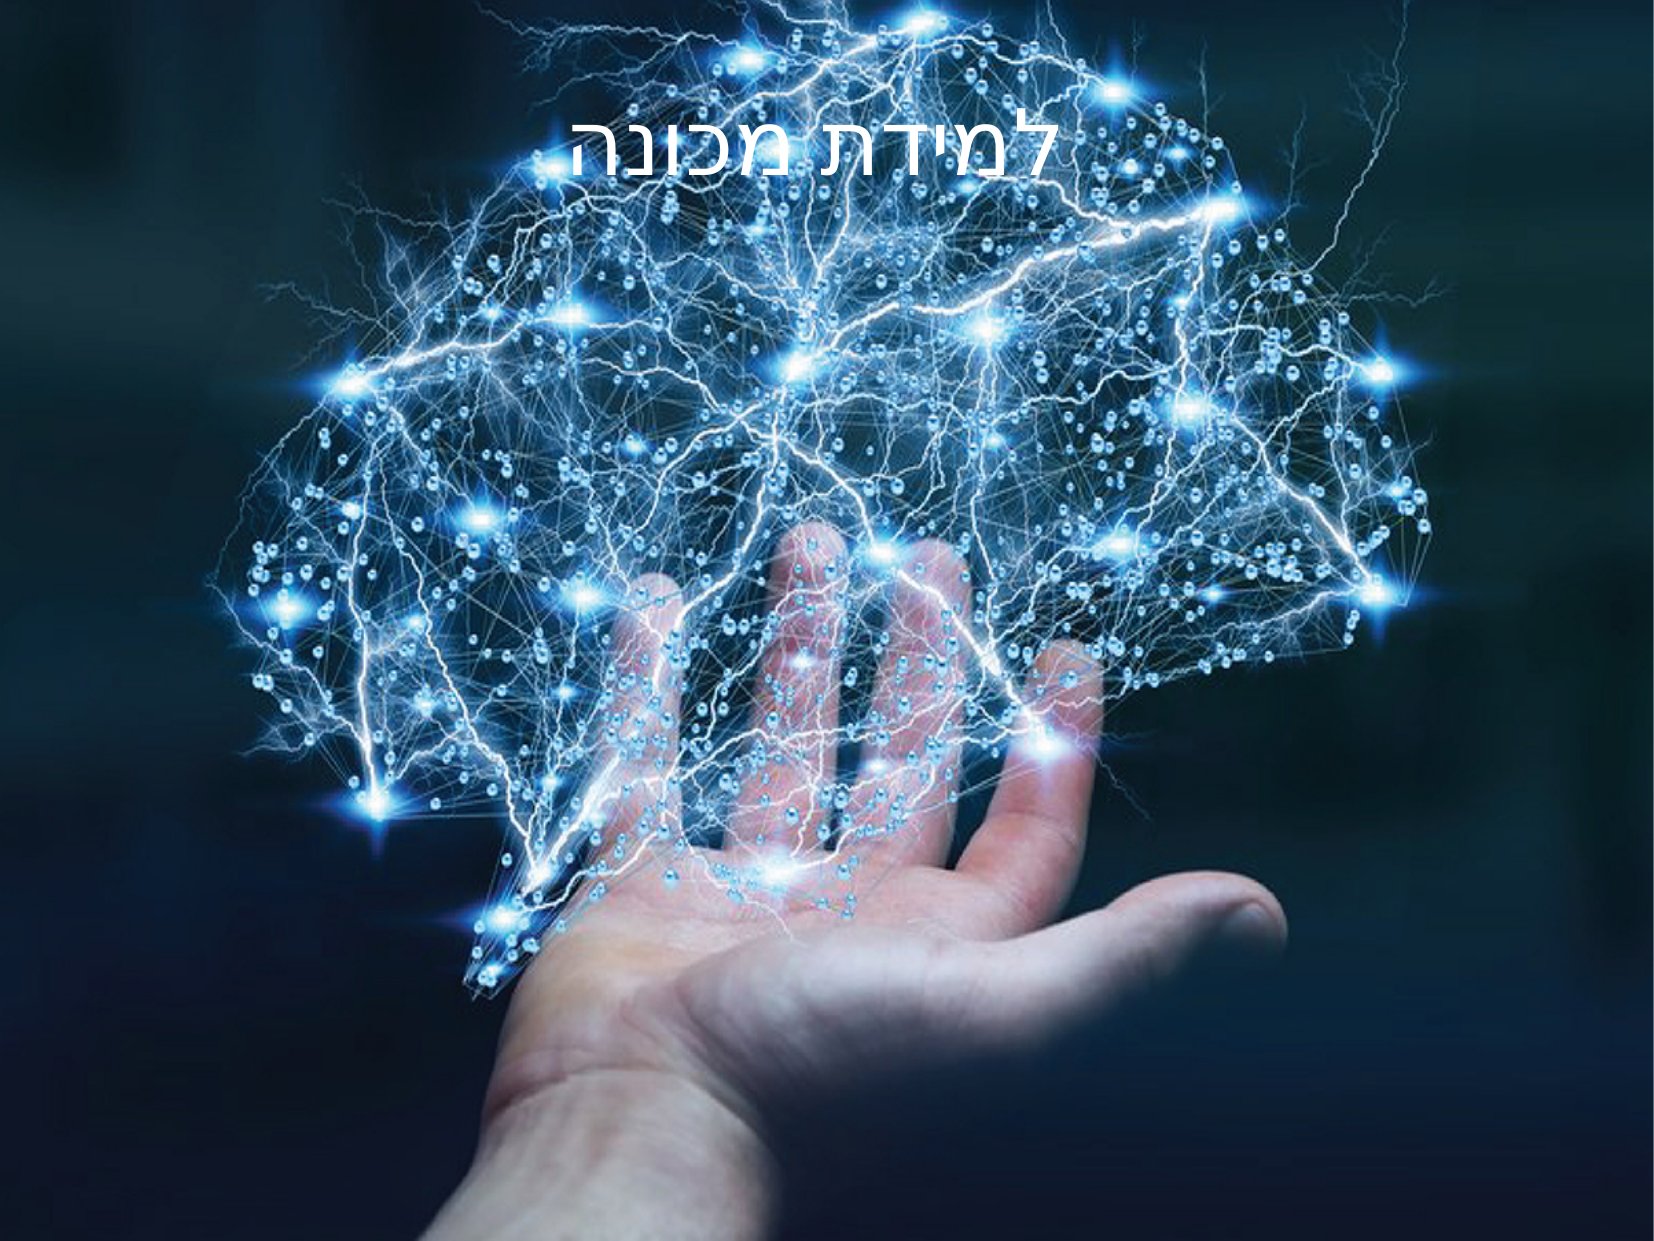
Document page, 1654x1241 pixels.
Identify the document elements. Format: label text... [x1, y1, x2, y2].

title למידת מכונה [82, 49, 1571, 257]
picture [0, 0, 1654, 1241]
